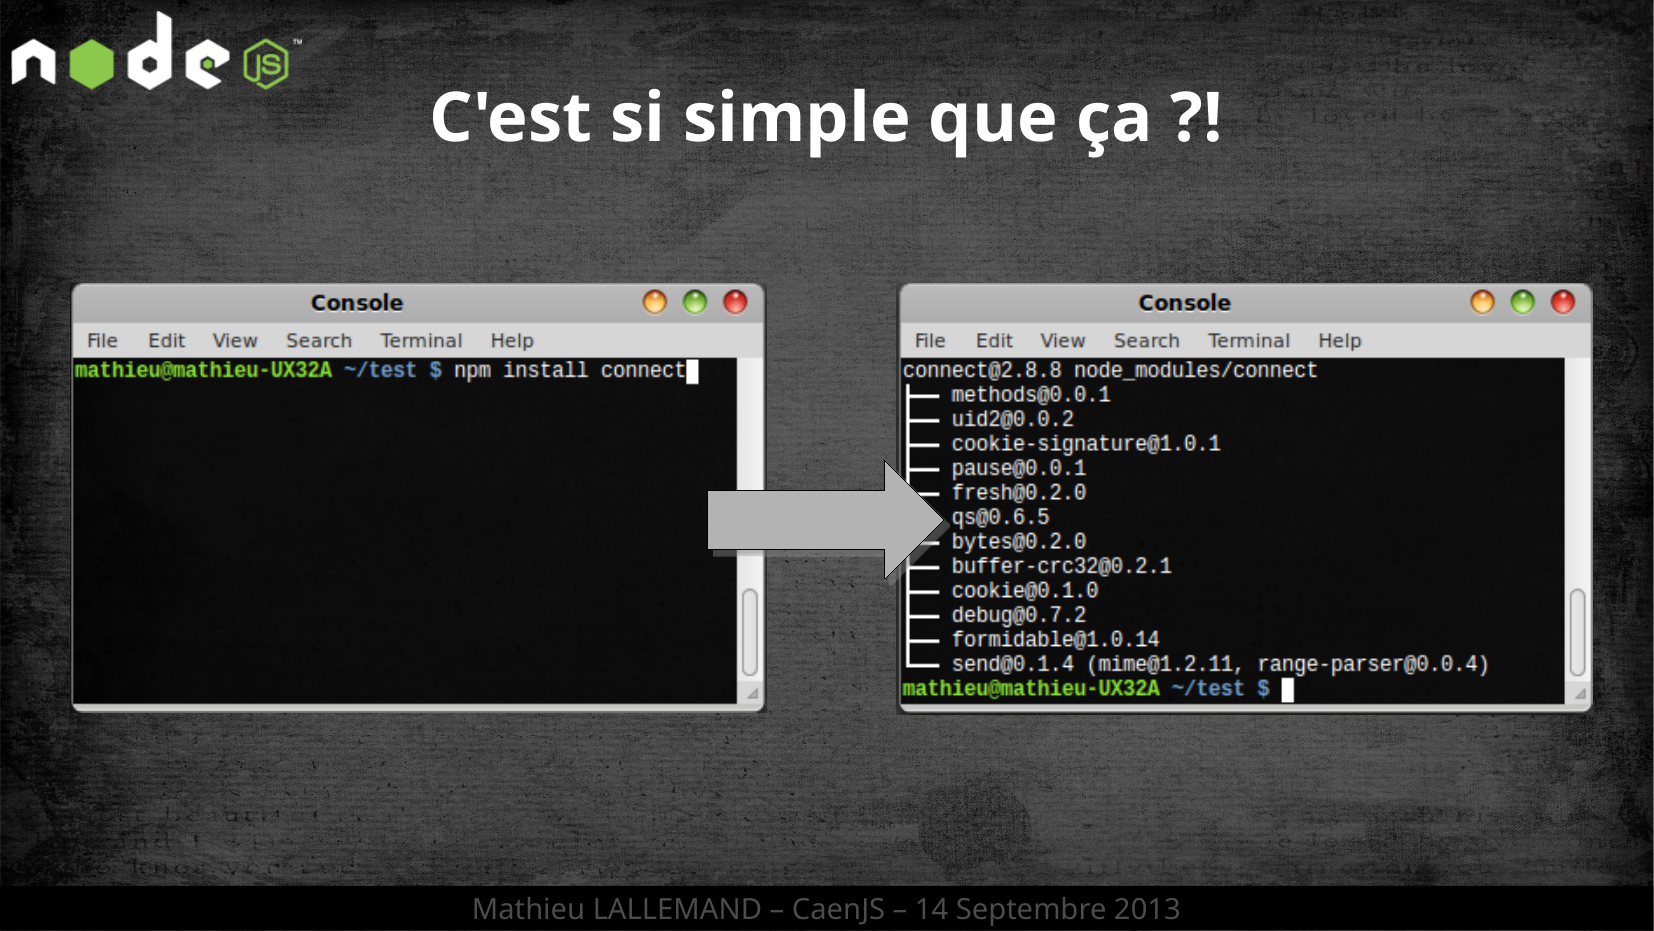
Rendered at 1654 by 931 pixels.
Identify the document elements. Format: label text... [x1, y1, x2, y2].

title C'est si simple que ça ?! [82, 37, 1571, 193]
picture [0, 0, 1654, 885]
text_box Mathieu LALLEMAND – CaenJS – 14 Septembre 2013 [0, 885, 1654, 931]
text_box [707, 460, 944, 579]
